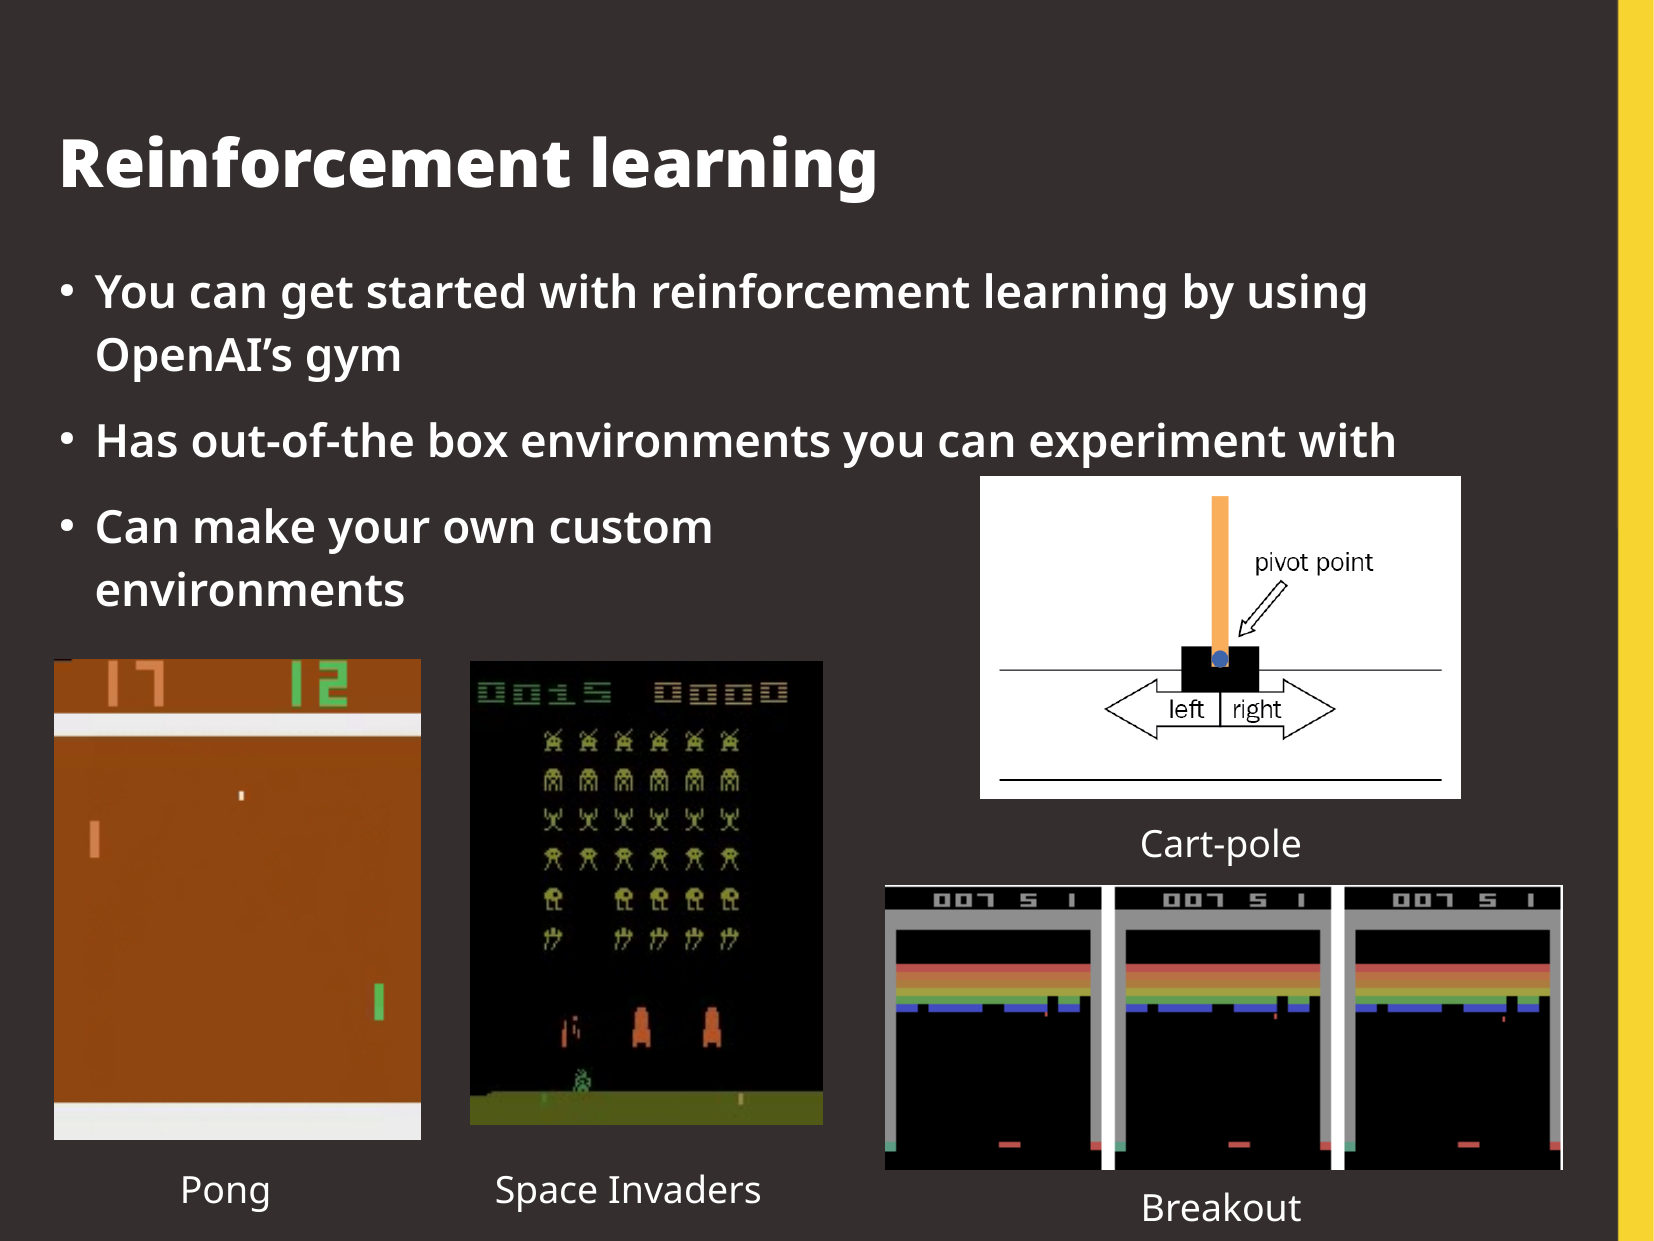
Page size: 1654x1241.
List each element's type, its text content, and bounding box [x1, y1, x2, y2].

picture [0, 0, 1654, 1241]
list You can get started with reinforcement learning by using OpenAI’s gym Has out-of-the box environments you can experiment with Can make your own custom environments [59, 259, 1546, 733]
text_box Space Invaders [480, 1156, 798, 1216]
text_box Pong [165, 1156, 287, 1216]
text_box Cart-pole [1125, 810, 1328, 869]
title Reinforcement learning [59, 59, 1595, 207]
text_box Breakout [1125, 1173, 1324, 1233]
